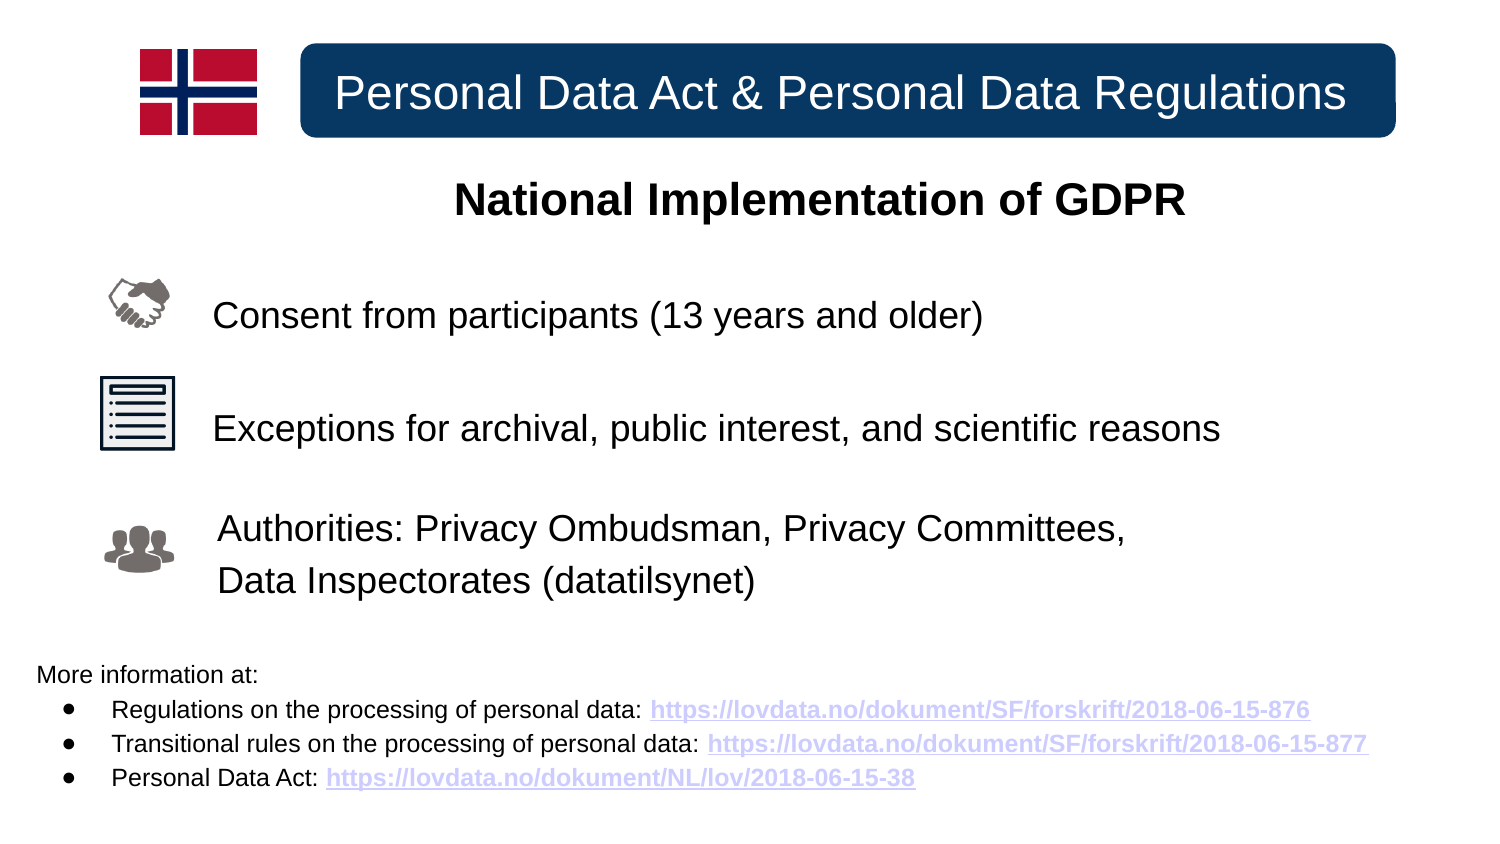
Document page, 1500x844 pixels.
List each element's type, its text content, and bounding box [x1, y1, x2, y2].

picture [140, 49, 257, 135]
picture [100, 376, 176, 451]
text_box Consent from participants (13 years and older) [137, 270, 1467, 365]
text_box More information at: Regulations on the processing of personal data: https://lovdata.no/dokument/SF/forskrift/2018-06-15-876 Transitional rules on the processing of personal data: https://lovdata.no/dokument/SF/forskrift/2018-06-15-877 Personal Data Act: https://lovdata.no/dokument/NL/lov/2018-06-15-38 [21, 639, 1414, 807]
text_box National Implementation of GDPR [118, 147, 1447, 242]
text_box Exceptions for archival, public interest, and scientific reasons [137, 382, 1467, 478]
picture [56, 476, 202, 591]
text_box Personal Data Act & Personal Data Regulations [300, 43, 1396, 138]
picture [56, 240, 202, 354]
text_box Authorities: Privacy Ombudsman, Privacy Committees, Data Inspectorates (datatilsynet) [142, 483, 1471, 617]
